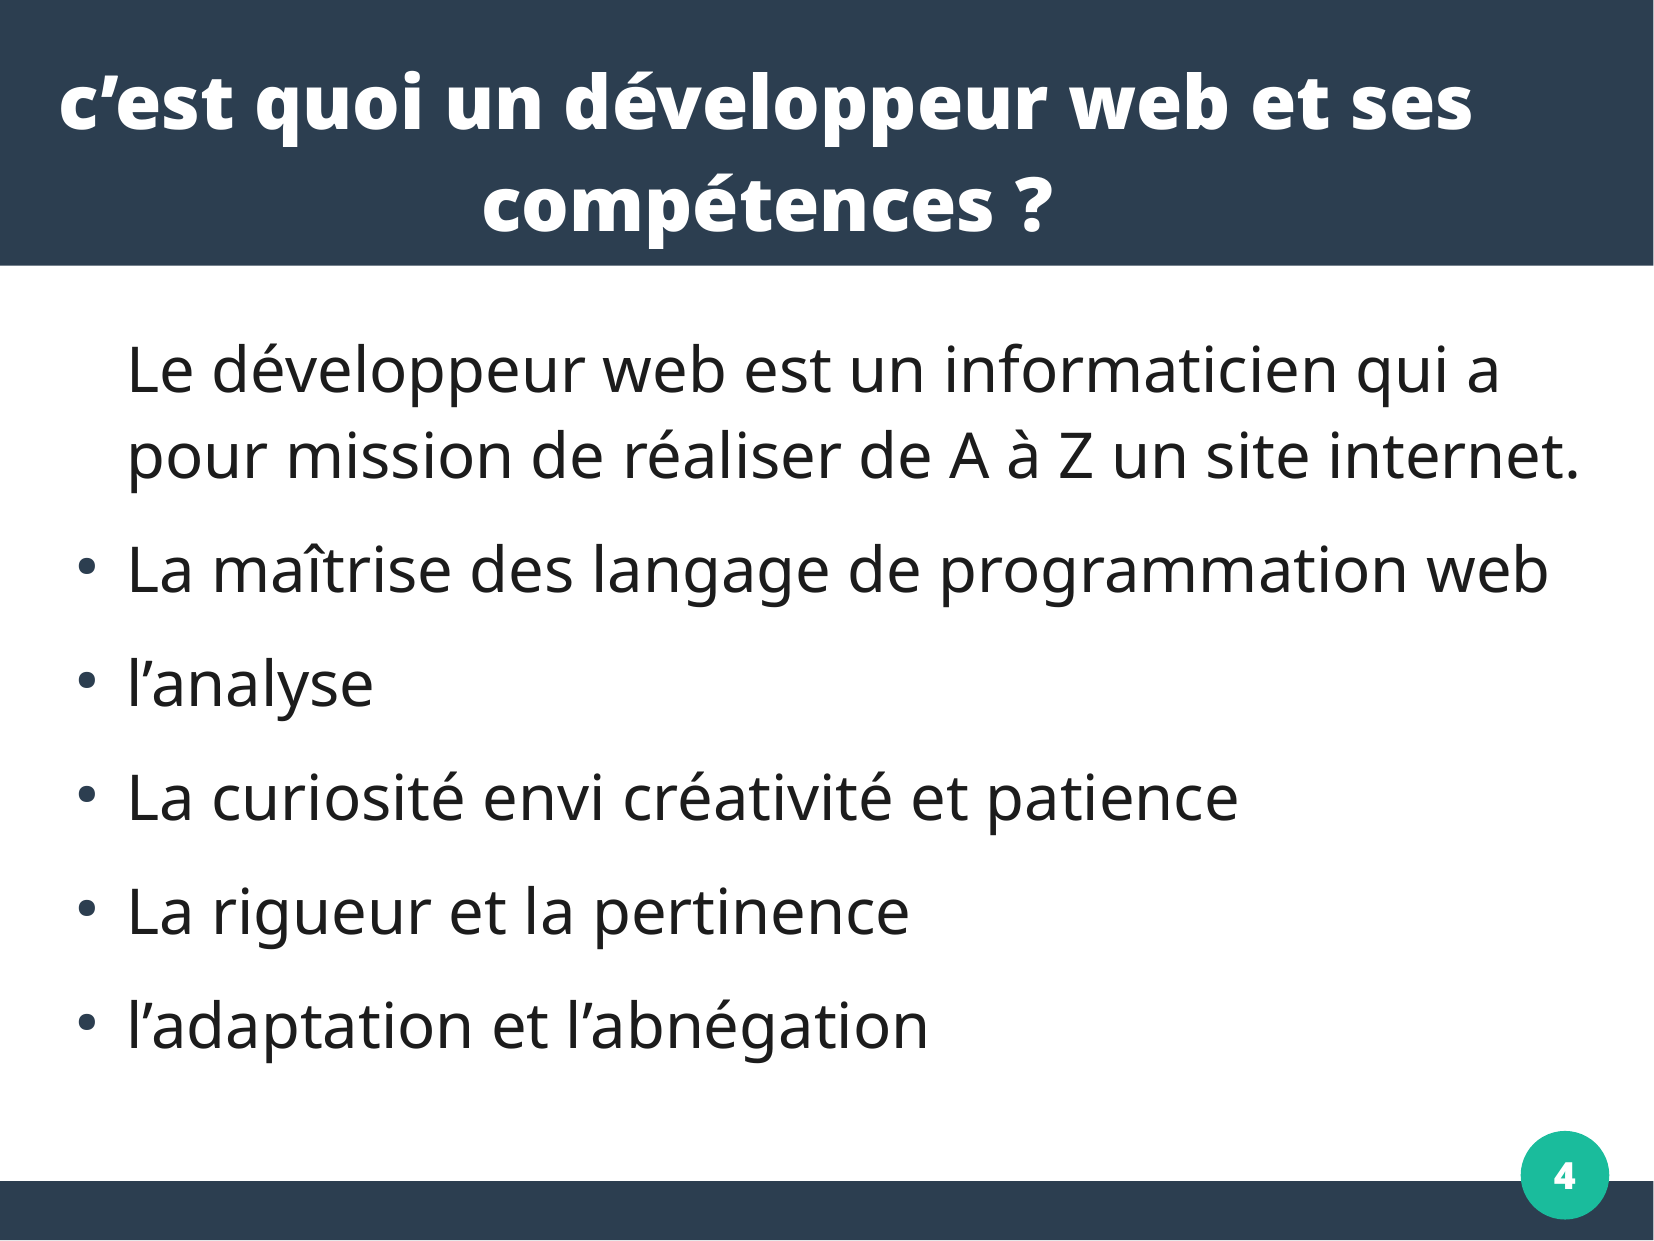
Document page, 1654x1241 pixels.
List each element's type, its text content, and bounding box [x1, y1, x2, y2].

list Le développeur web est un informaticien qui a pour mission de réaliser de A à Z un site internet. La maîtrise des langage de programmation web l’analyse La curiosité envi créativité et patience La rigueur et la pertinence l’adaptation et l’abnégation [59, 324, 1595, 1152]
title c’est quoi un développeur web et ses compétences ? [59, 49, 1595, 207]
